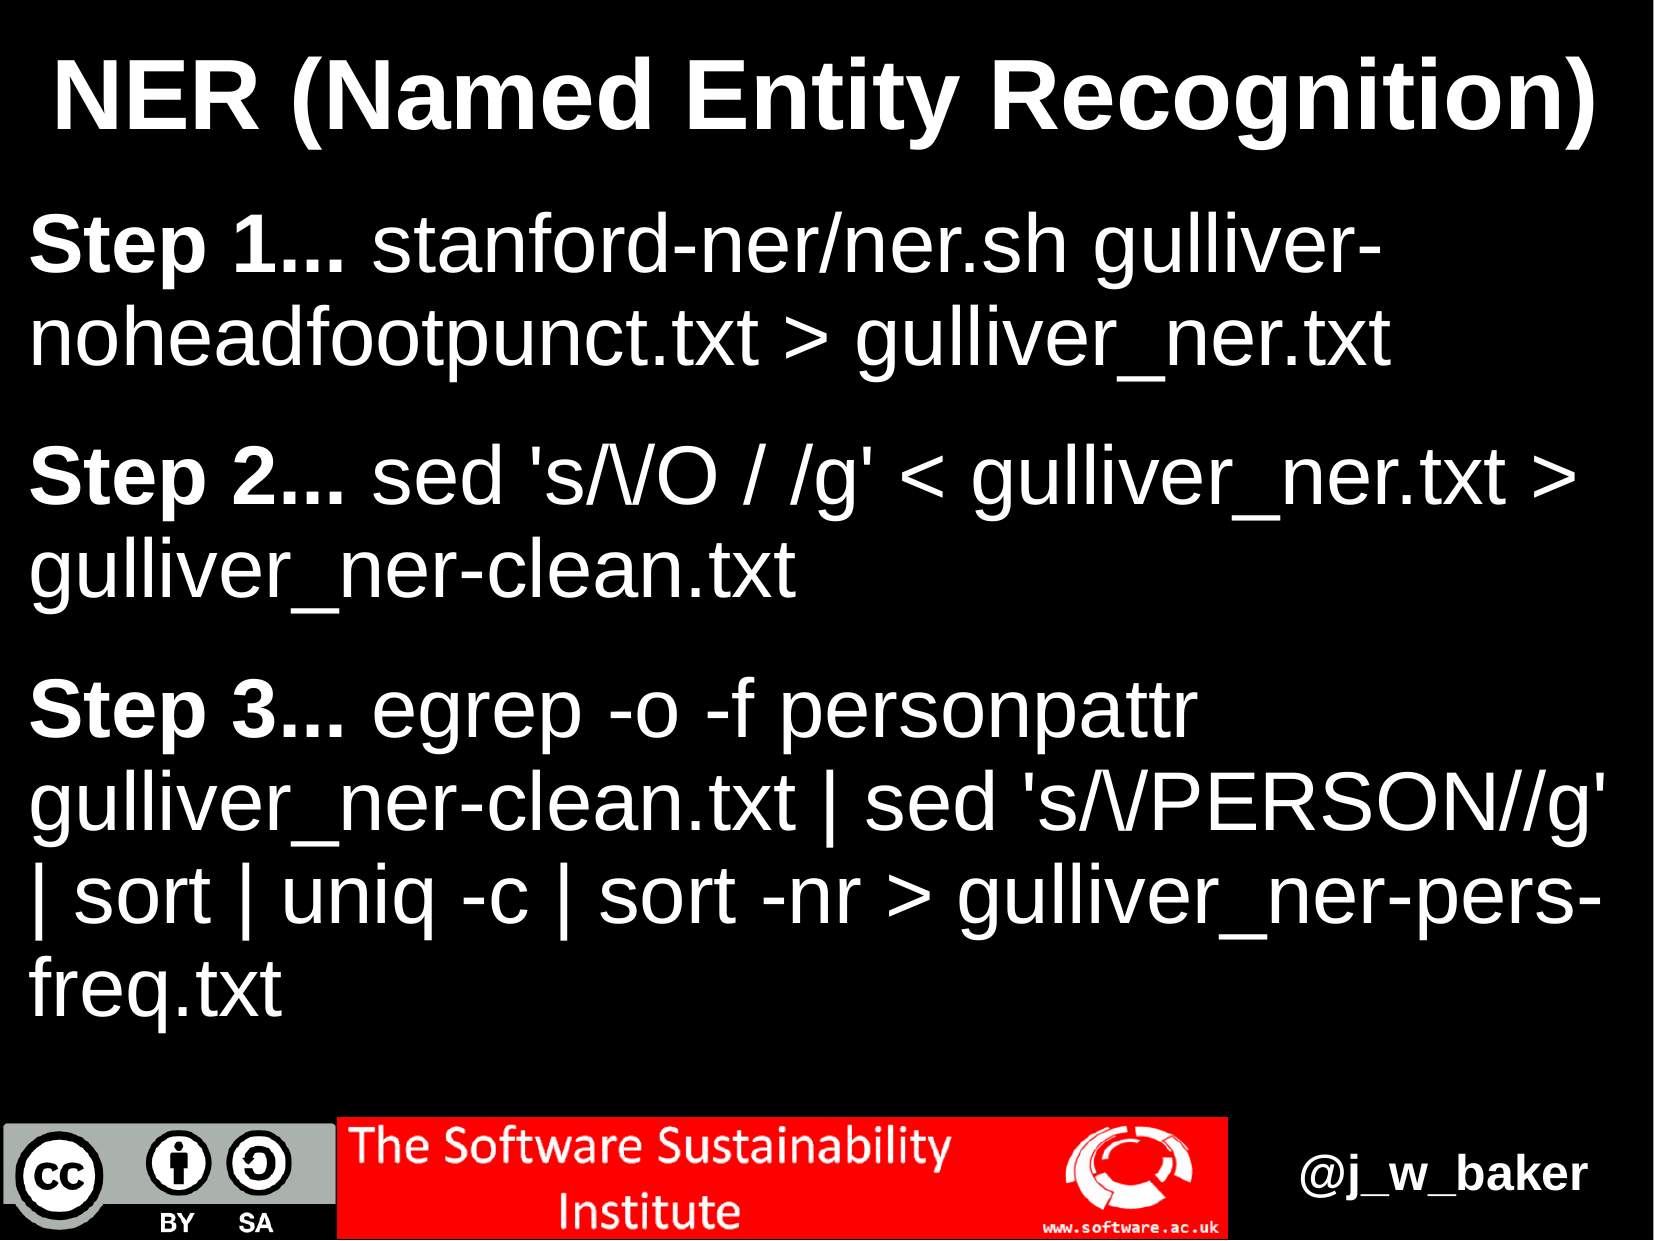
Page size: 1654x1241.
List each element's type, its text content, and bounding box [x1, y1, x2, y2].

picture [0, 1117, 1228, 1239]
text_box NER (Named Entity Recognition) Step 1... stanford-ner/ner.sh gulliver-noheadfootpunct.txt > gulliver_ner.txt Step 2... sed 's/\/O / /g' < gulliver_ner.txt > gulliver_ner-clean.txt Step 3... egrep -o -f personpattr gulliver_ner-clean.txt | sed 's/\/PERSON//g' | sort | uniq -c | sort -nr > gulliver_ner-pers-freq.txt [28, 36, 1623, 1037]
text_box @j_w_baker [1266, 1085, 1622, 1241]
